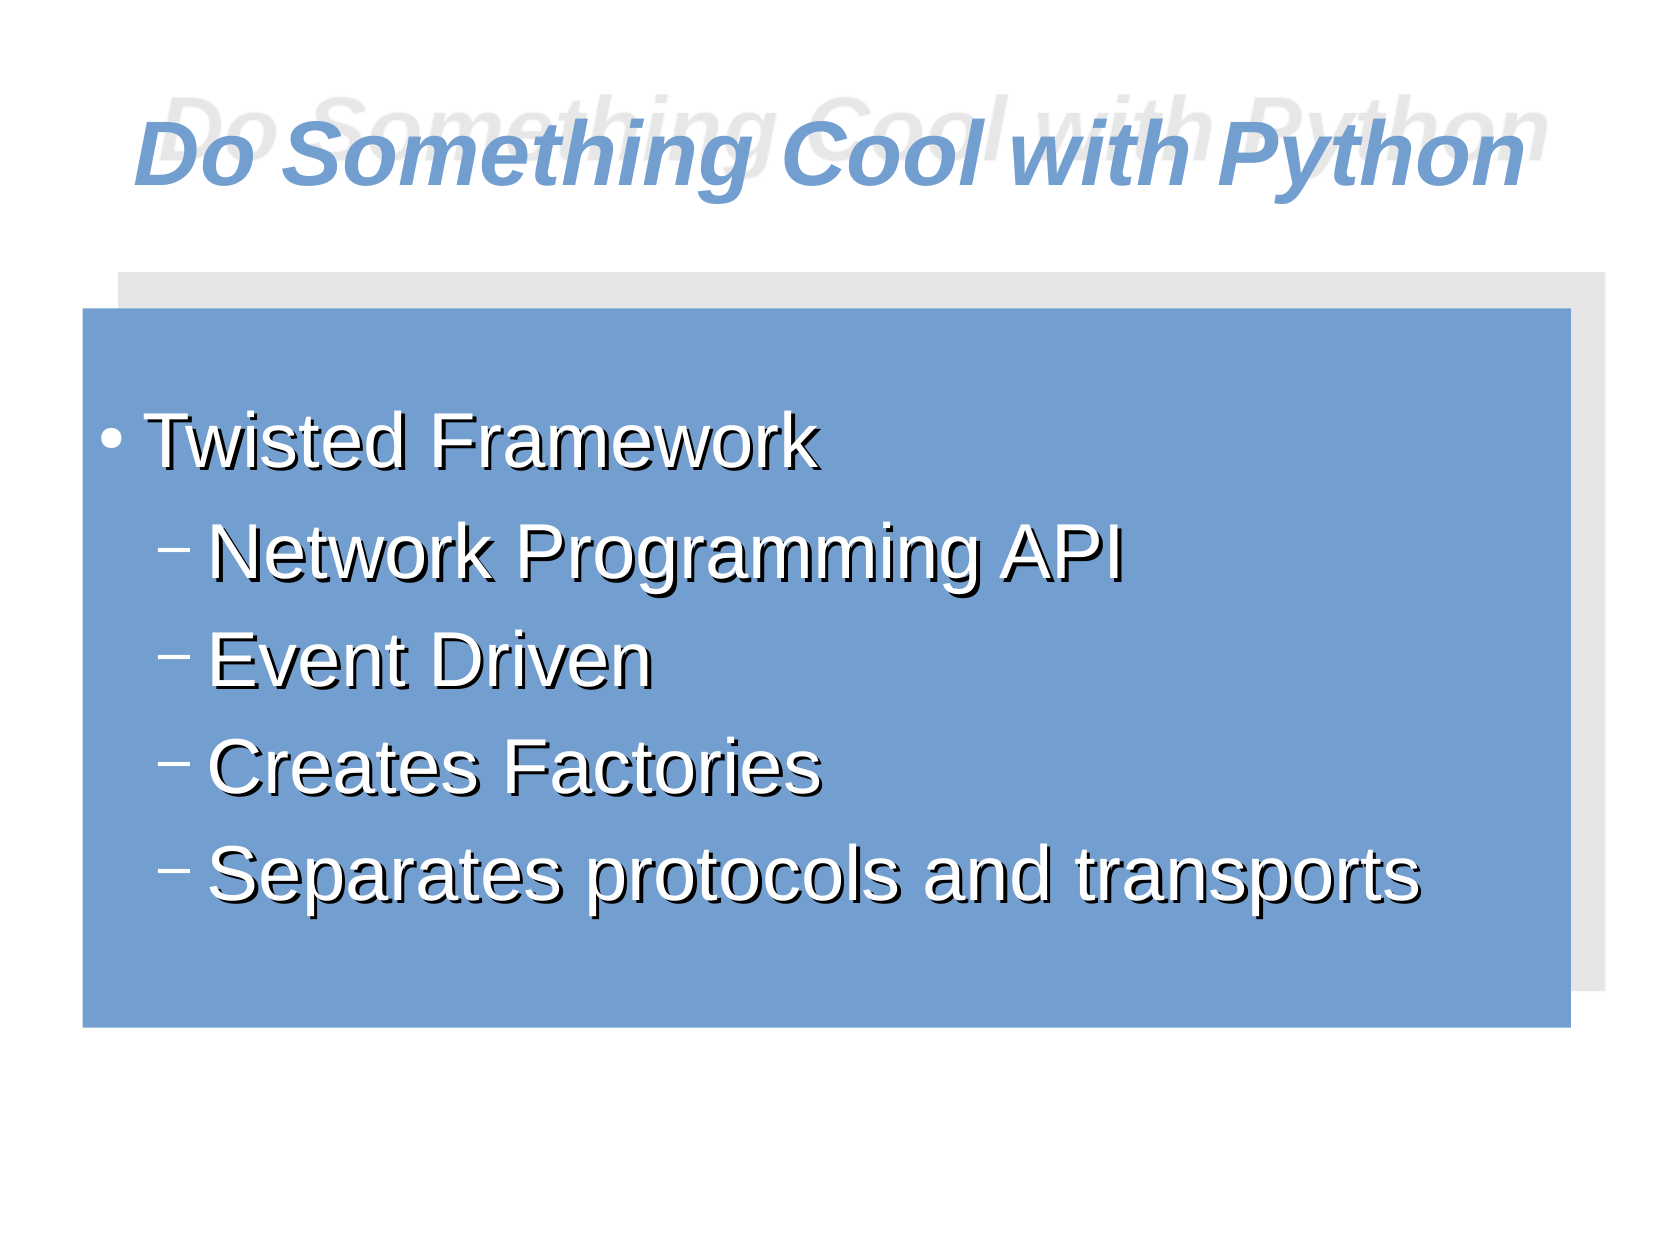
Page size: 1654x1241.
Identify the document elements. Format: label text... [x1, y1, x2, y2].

title Do Something Cool with Python [87, 50, 1576, 258]
list Twisted Framework Network Programming API Event Driven Creates Factories Separates protocols and transports [82, 308, 1571, 1028]
